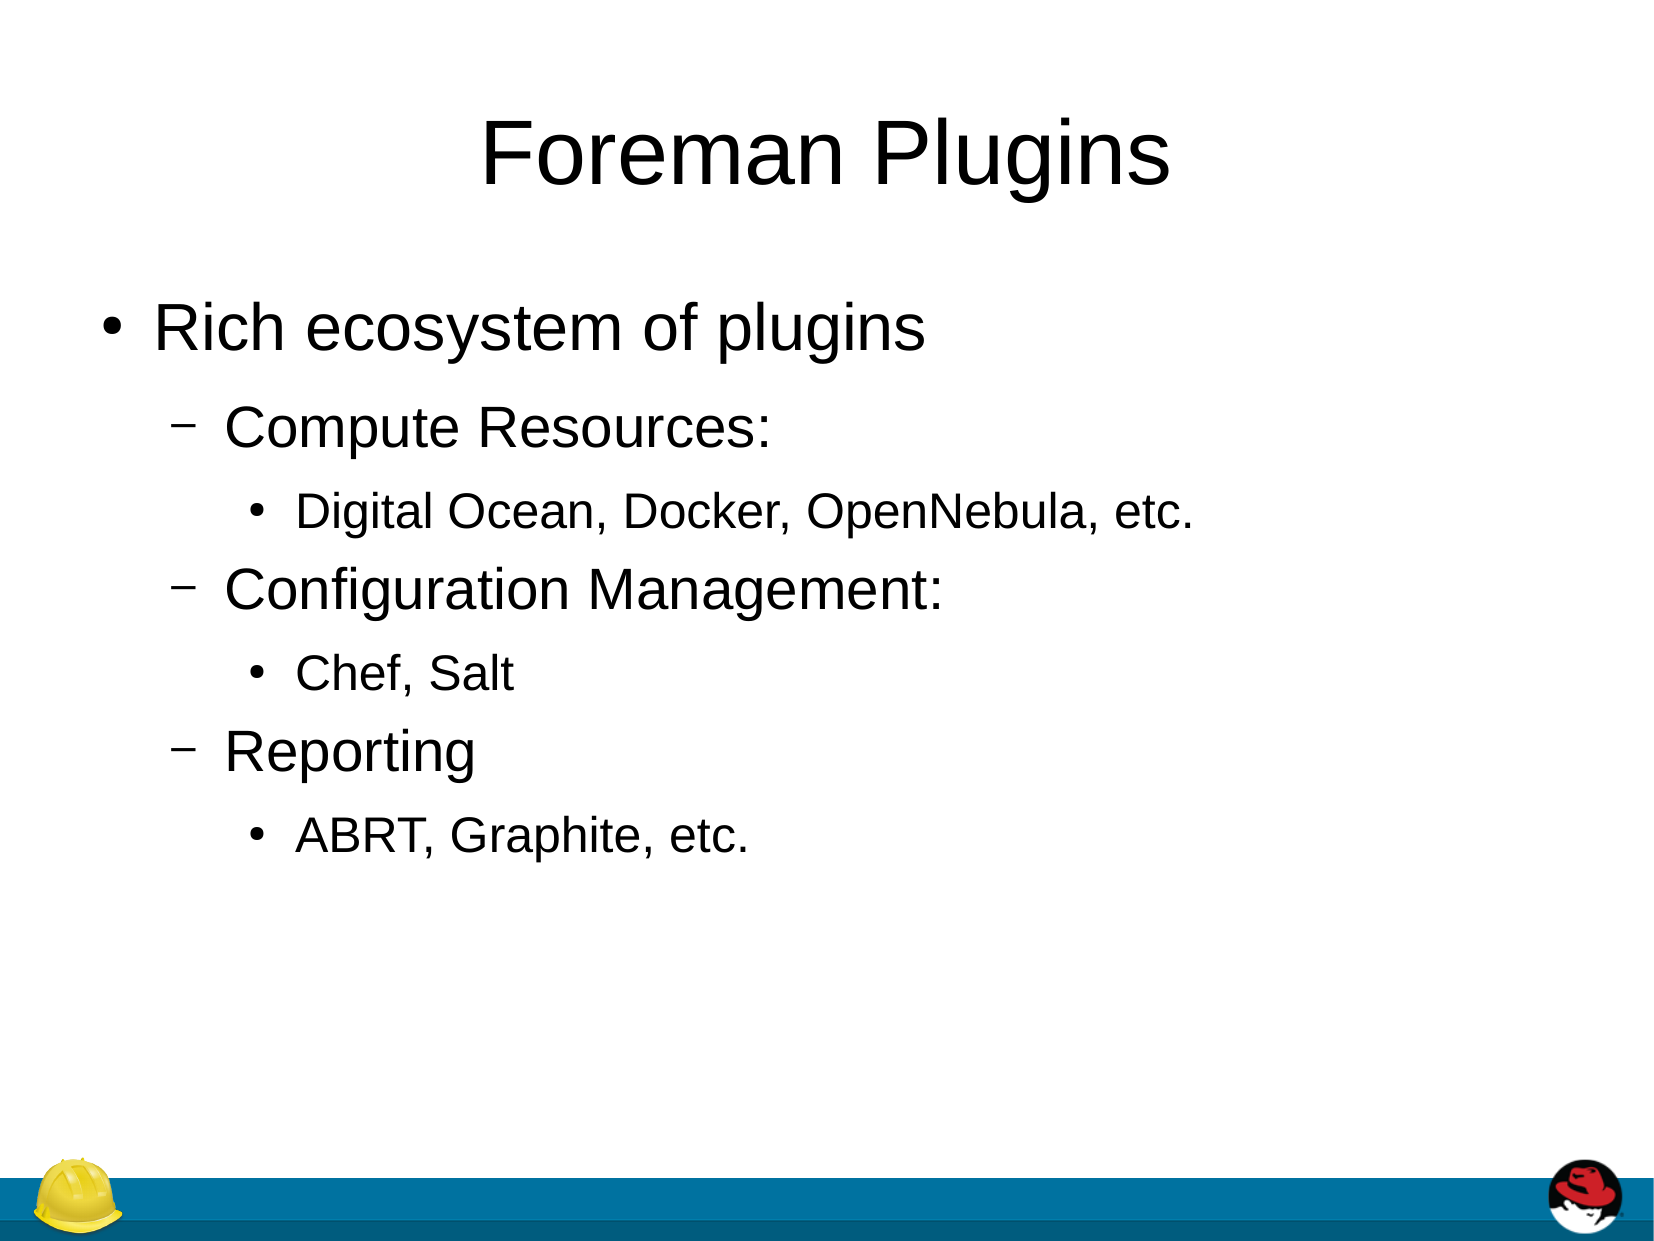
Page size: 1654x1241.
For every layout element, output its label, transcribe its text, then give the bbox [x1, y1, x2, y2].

picture [1547, 1157, 1630, 1233]
title Foreman Plugins [82, 49, 1571, 257]
picture [23, 1145, 130, 1235]
list Rich ecosystem of plugins Compute Resources: Digital Ocean, Docker, OpenNebula, etc. Configuration Management: Chef, Salt Reporting ABRT, Graphite, etc. [82, 290, 1571, 1010]
